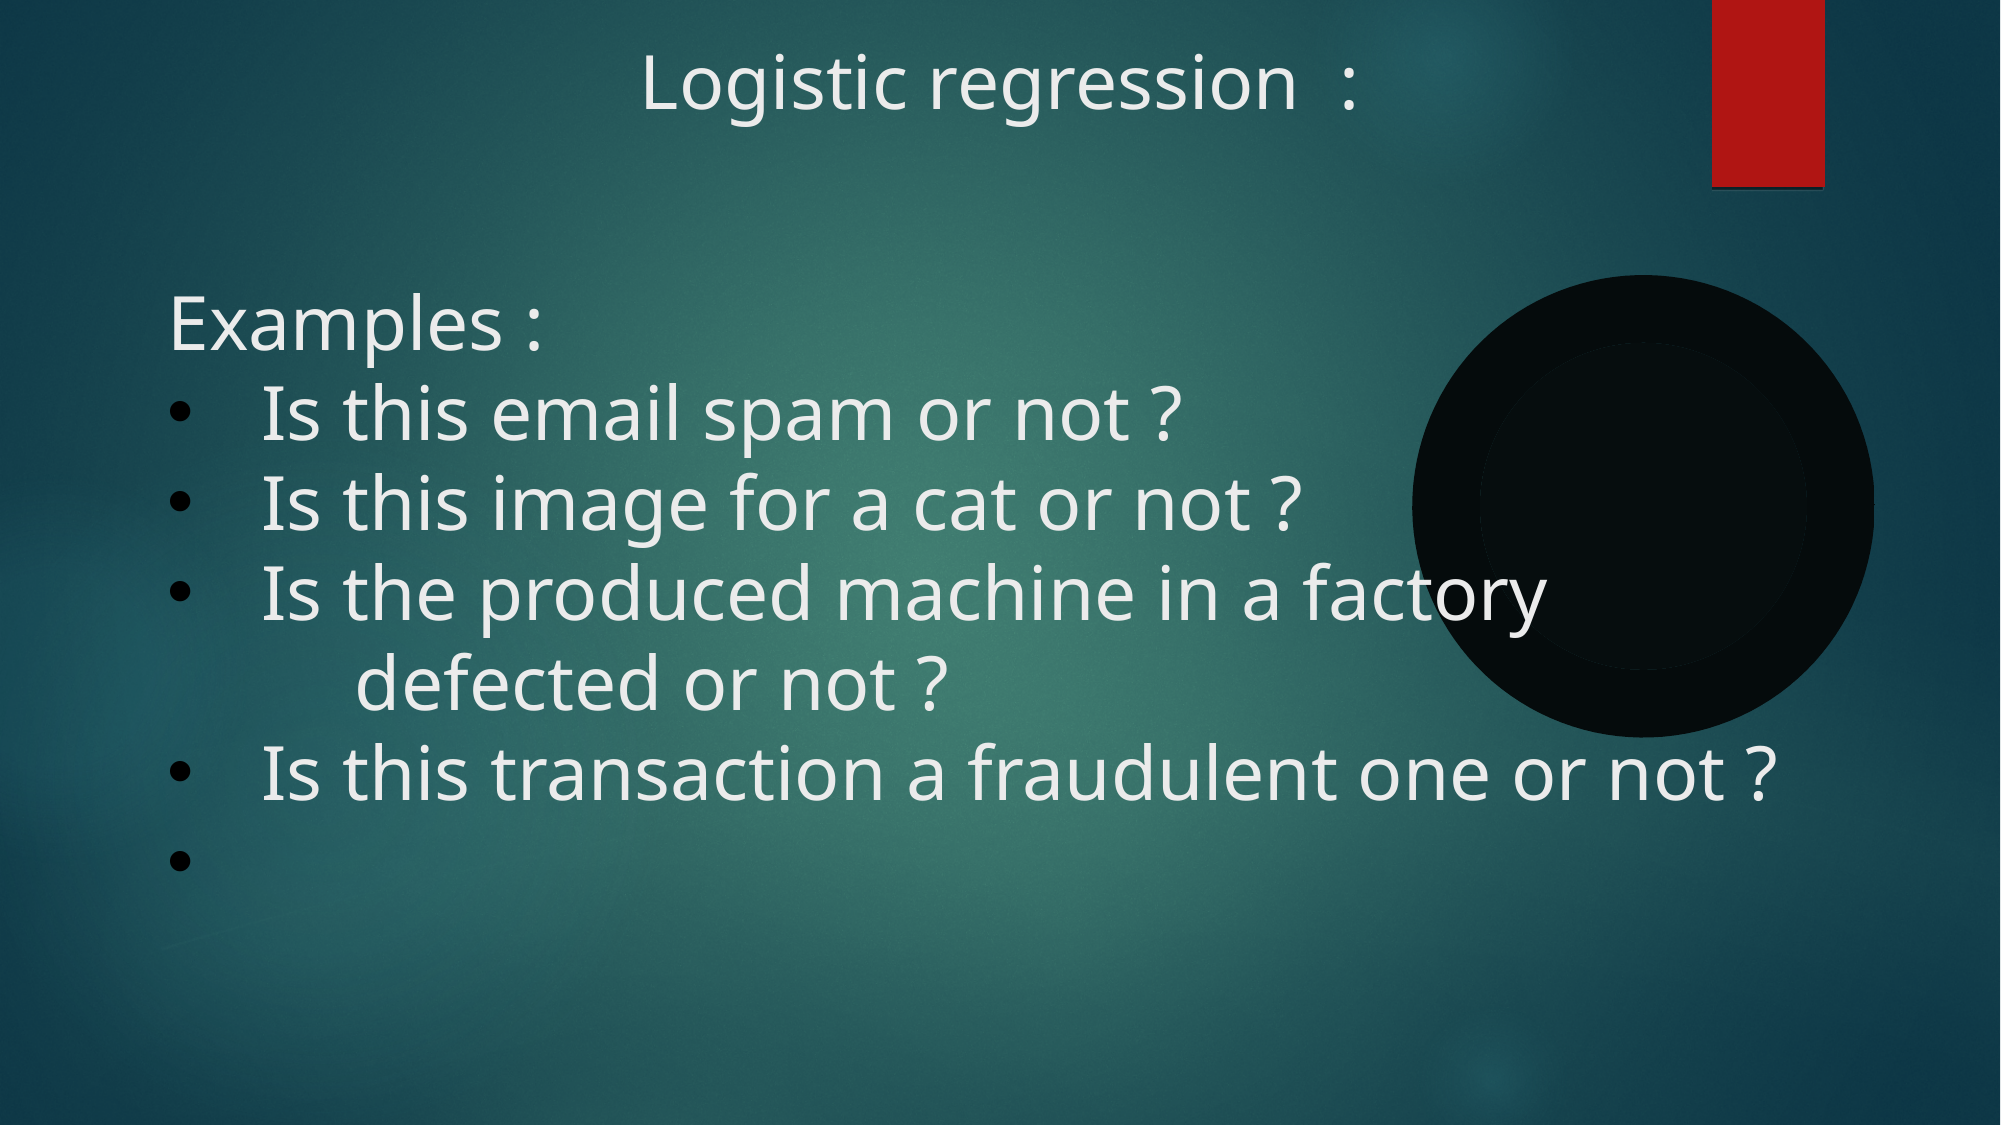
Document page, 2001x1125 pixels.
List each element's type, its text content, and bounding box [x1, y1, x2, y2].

text_box Logistic regression : [590, 26, 1410, 143]
text_box Examples : Is this email spam or not ? Is this image for a cat or not ? Is the produced machine in a factory defected or not ? Is this transaction a fraudulent one or not ? [152, 268, 1837, 835]
